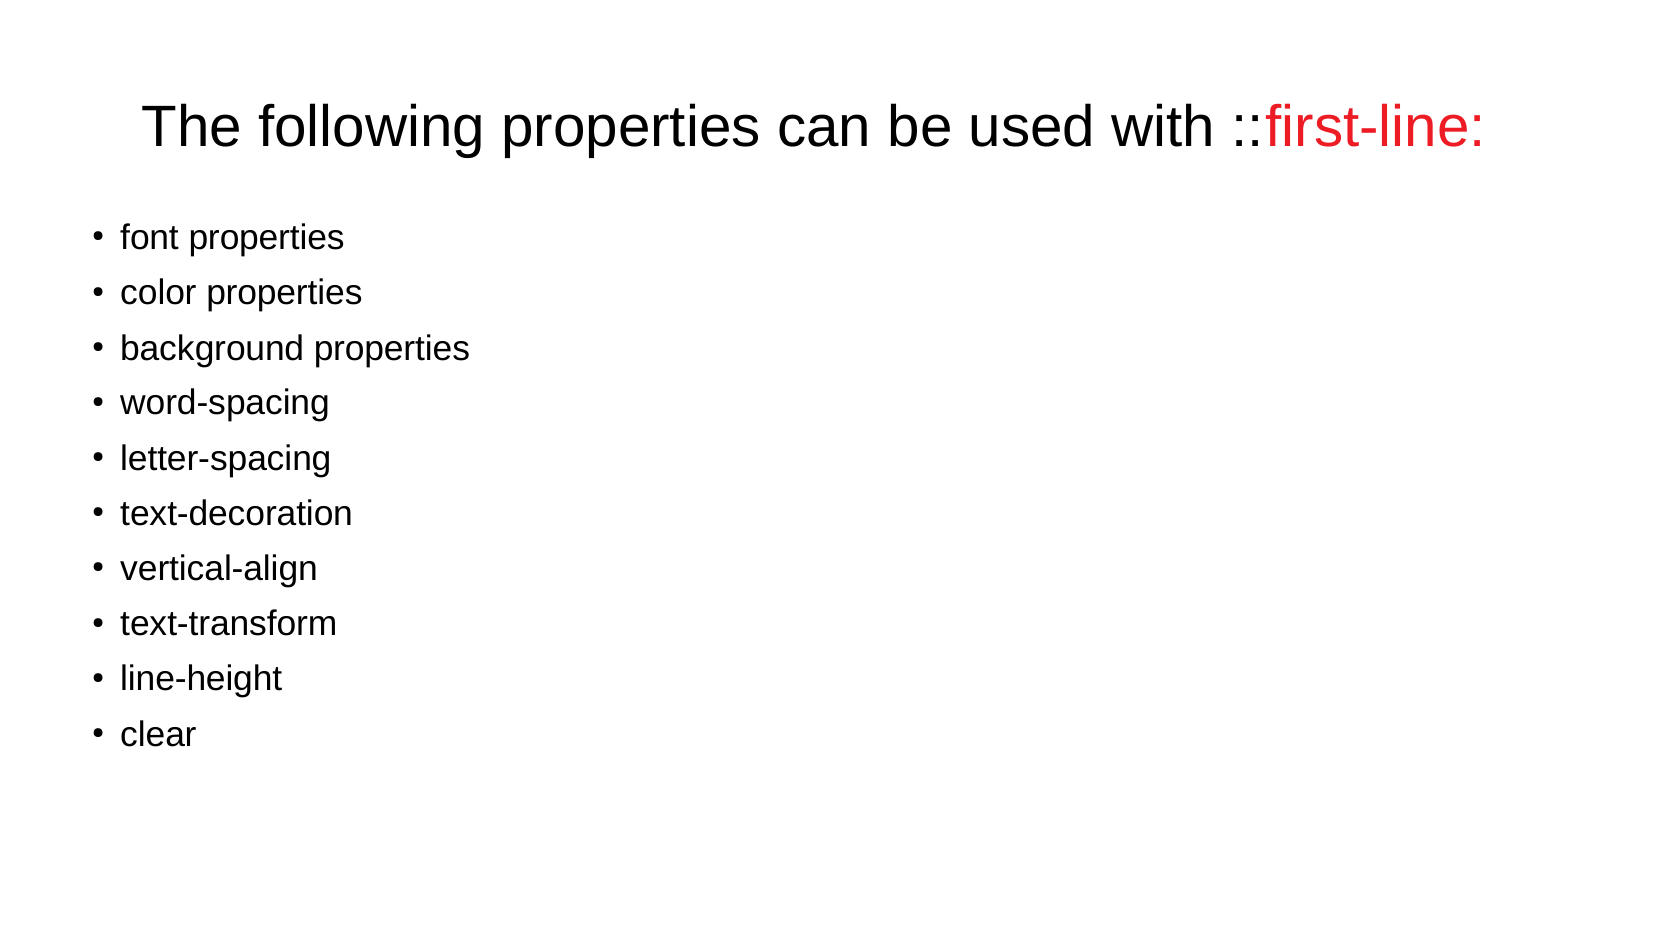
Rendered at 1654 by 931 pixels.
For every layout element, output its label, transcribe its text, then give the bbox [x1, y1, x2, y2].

list font properties color properties background properties word-spacing letter-spacing text-decoration vertical-align text-transform line-height clear [82, 217, 1571, 758]
title The following properties can be used with ::first-line: [82, 37, 1571, 193]
